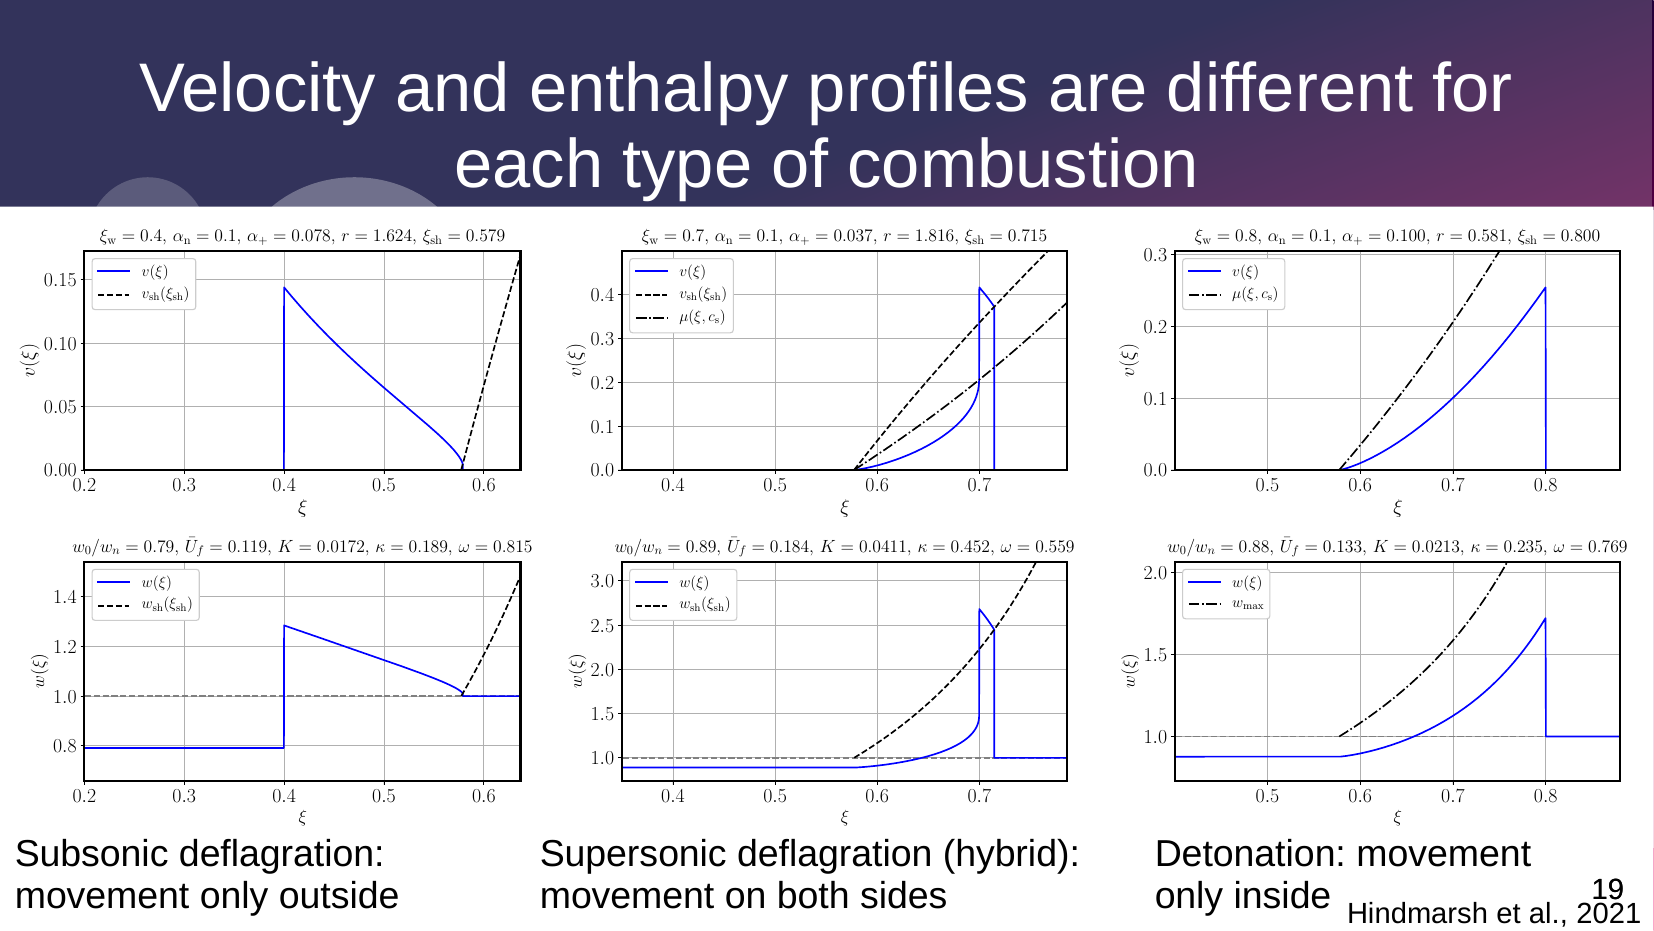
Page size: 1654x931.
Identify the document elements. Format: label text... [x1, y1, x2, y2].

picture [0, 210, 1654, 848]
text_box Subsonic deflagration: movement only outside [0, 825, 525, 924]
text_box Detonation: movement only inside [1140, 825, 1613, 924]
title Velocity and enthalpy profiles are different for each type of combustion [88, 44, 1565, 207]
text_box Hindmarsh et al., 2021 [1332, 889, 1654, 931]
text_box Supersonic deflagration (hybrid): movement on both sides [525, 825, 1126, 924]
